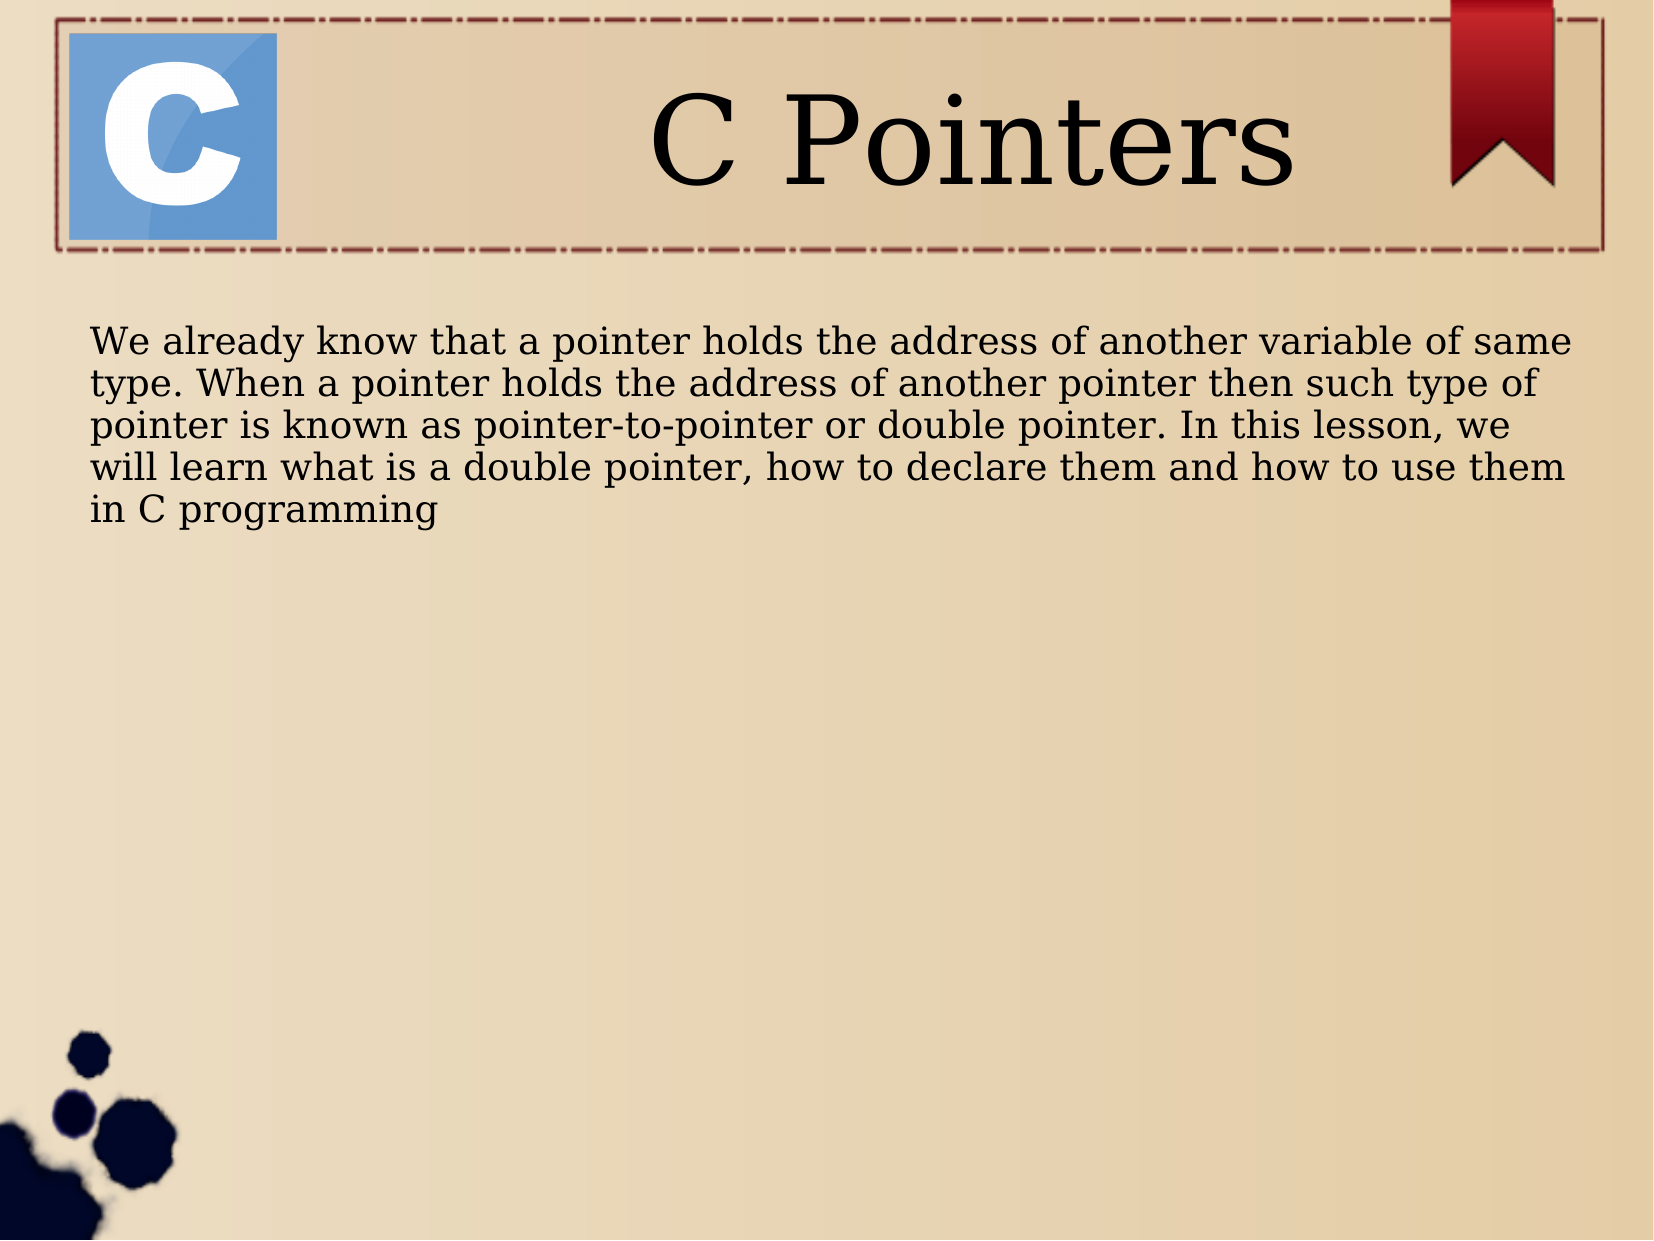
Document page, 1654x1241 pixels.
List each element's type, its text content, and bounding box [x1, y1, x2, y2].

text_box We already know that a pointer holds the address of another variable of same type. When a pointer holds the address of another pointer then such type of pointer is known as pointer-to-pointer or double pointer. In this lesson, we will learn what is a double pointer, how to declare them and how to use them in C programming [75, 313, 1606, 526]
picture [0, 0, 1654, 1240]
title C Pointers [495, 47, 1413, 229]
